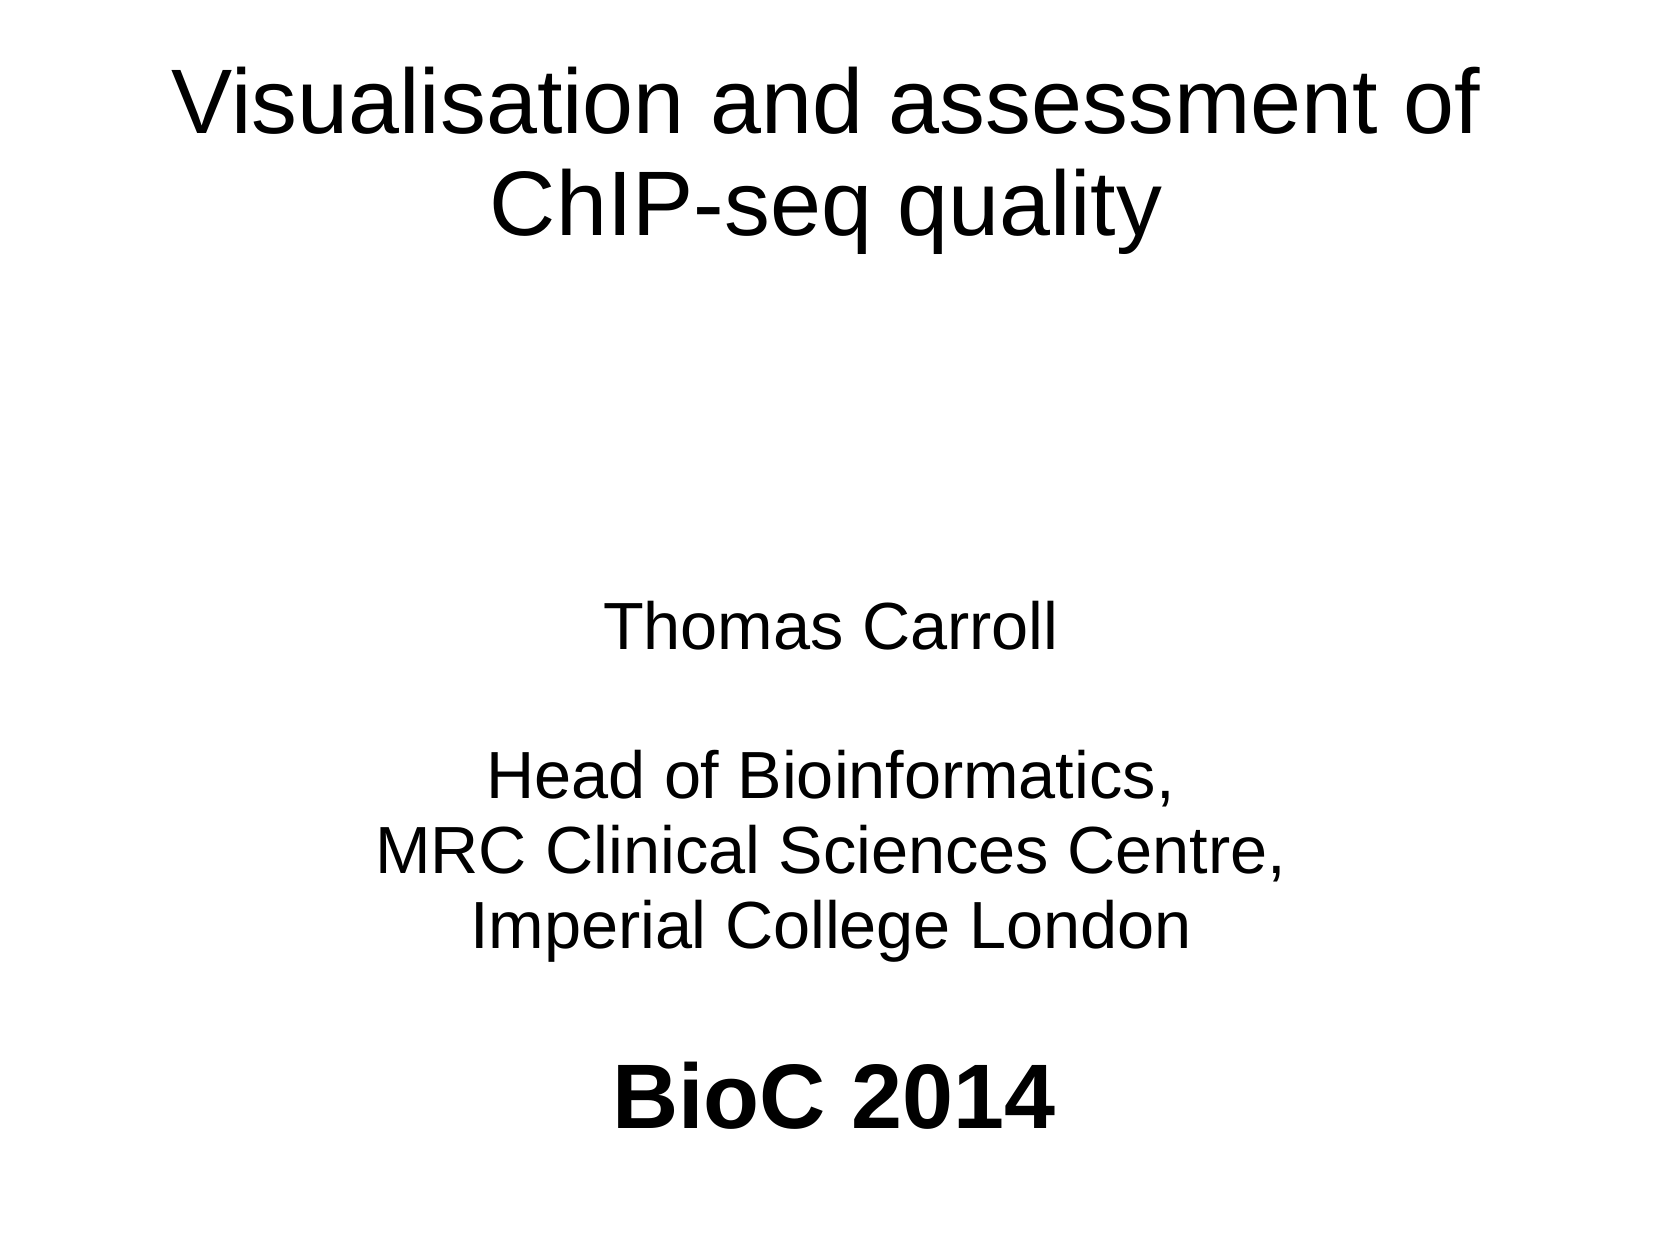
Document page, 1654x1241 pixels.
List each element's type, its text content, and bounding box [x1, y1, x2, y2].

title Visualisation and assessment of ChIP-seq quality [82, 49, 1571, 257]
subtitle Thomas Carroll Head of Bioinformatics, MRC Clinical Sciences Centre, Imperial College London [86, 366, 1576, 1186]
title BioC 2014 [90, 992, 1579, 1201]
